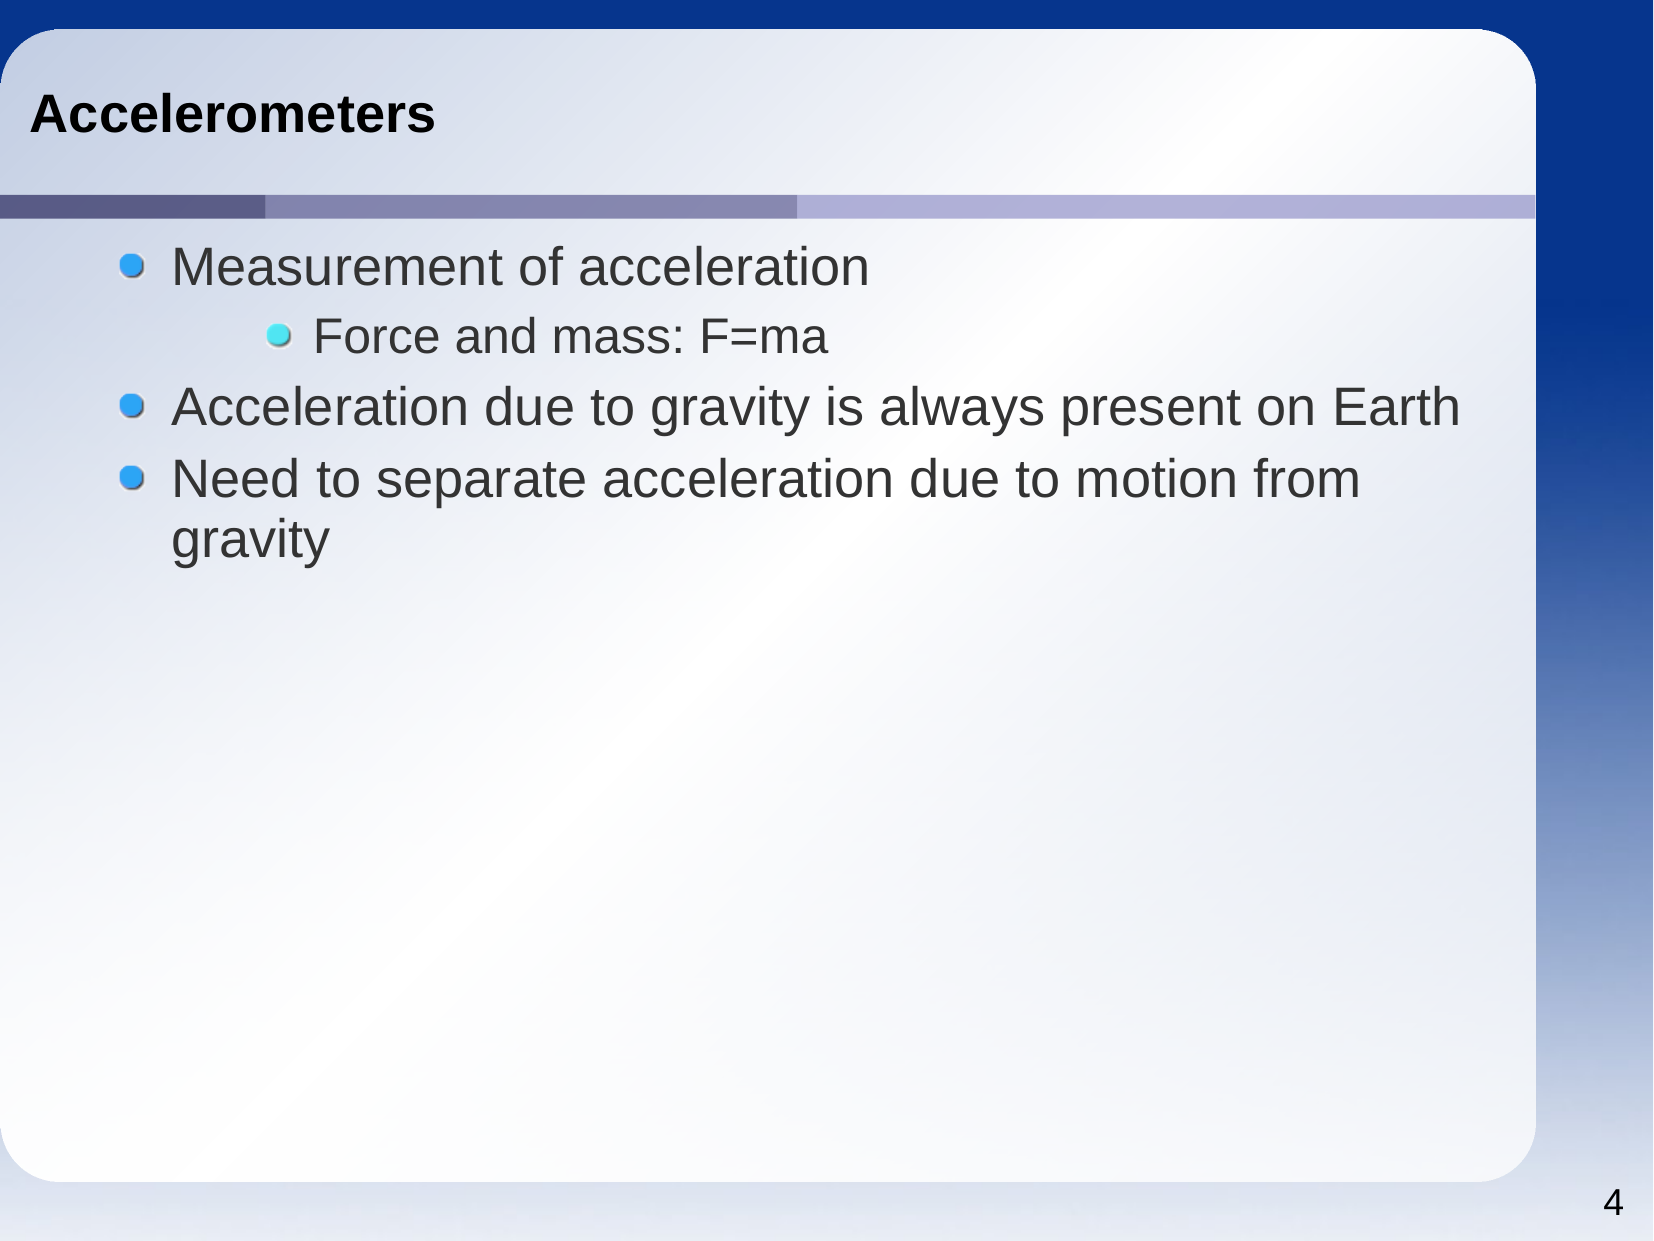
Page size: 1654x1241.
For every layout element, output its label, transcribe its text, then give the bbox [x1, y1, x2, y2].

picture [0, 0, 1654, 1241]
title Accelerometers [29, 49, 1506, 178]
list Measurement of acceleration Force and mass: F=ma Acceleration due to gravity is always present on Earth Need to separate acceleration due to motion from gravity [29, 236, 1506, 1152]
